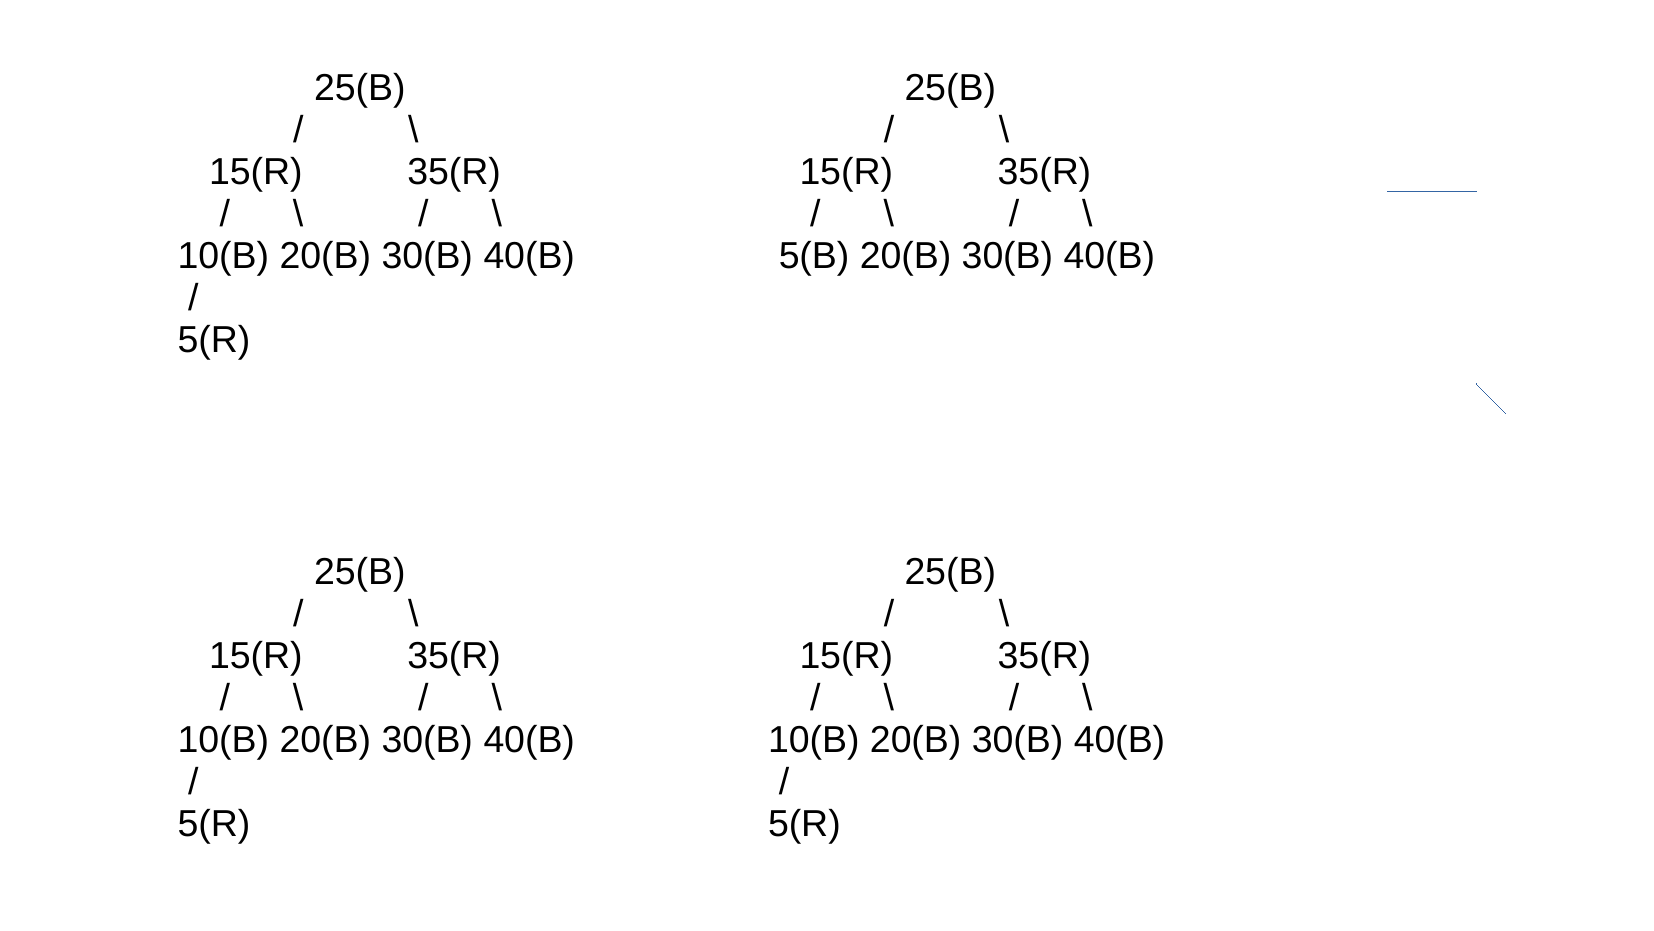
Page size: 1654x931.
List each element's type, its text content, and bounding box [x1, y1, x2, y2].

text_box 25(B) / \ 15(R) 35(R) / \ / \ 10(B) 20(B) 30(B) 40(B) / 5(R) [753, 543, 1182, 853]
text_box 25(B) / \ 15(R) 35(R) / \ / \ 5(B) 20(B) 30(B) 40(B) [753, 59, 1182, 368]
text_box 25(B) / \ 15(R) 35(R) / \ / \ 10(B) 20(B) 30(B) 40(B) / 5(R) [162, 59, 591, 368]
text_box 25(B) / \ 15(R) 35(R) / \ / \ 10(B) 20(B) 30(B) 40(B) / 5(R) [162, 543, 591, 853]
